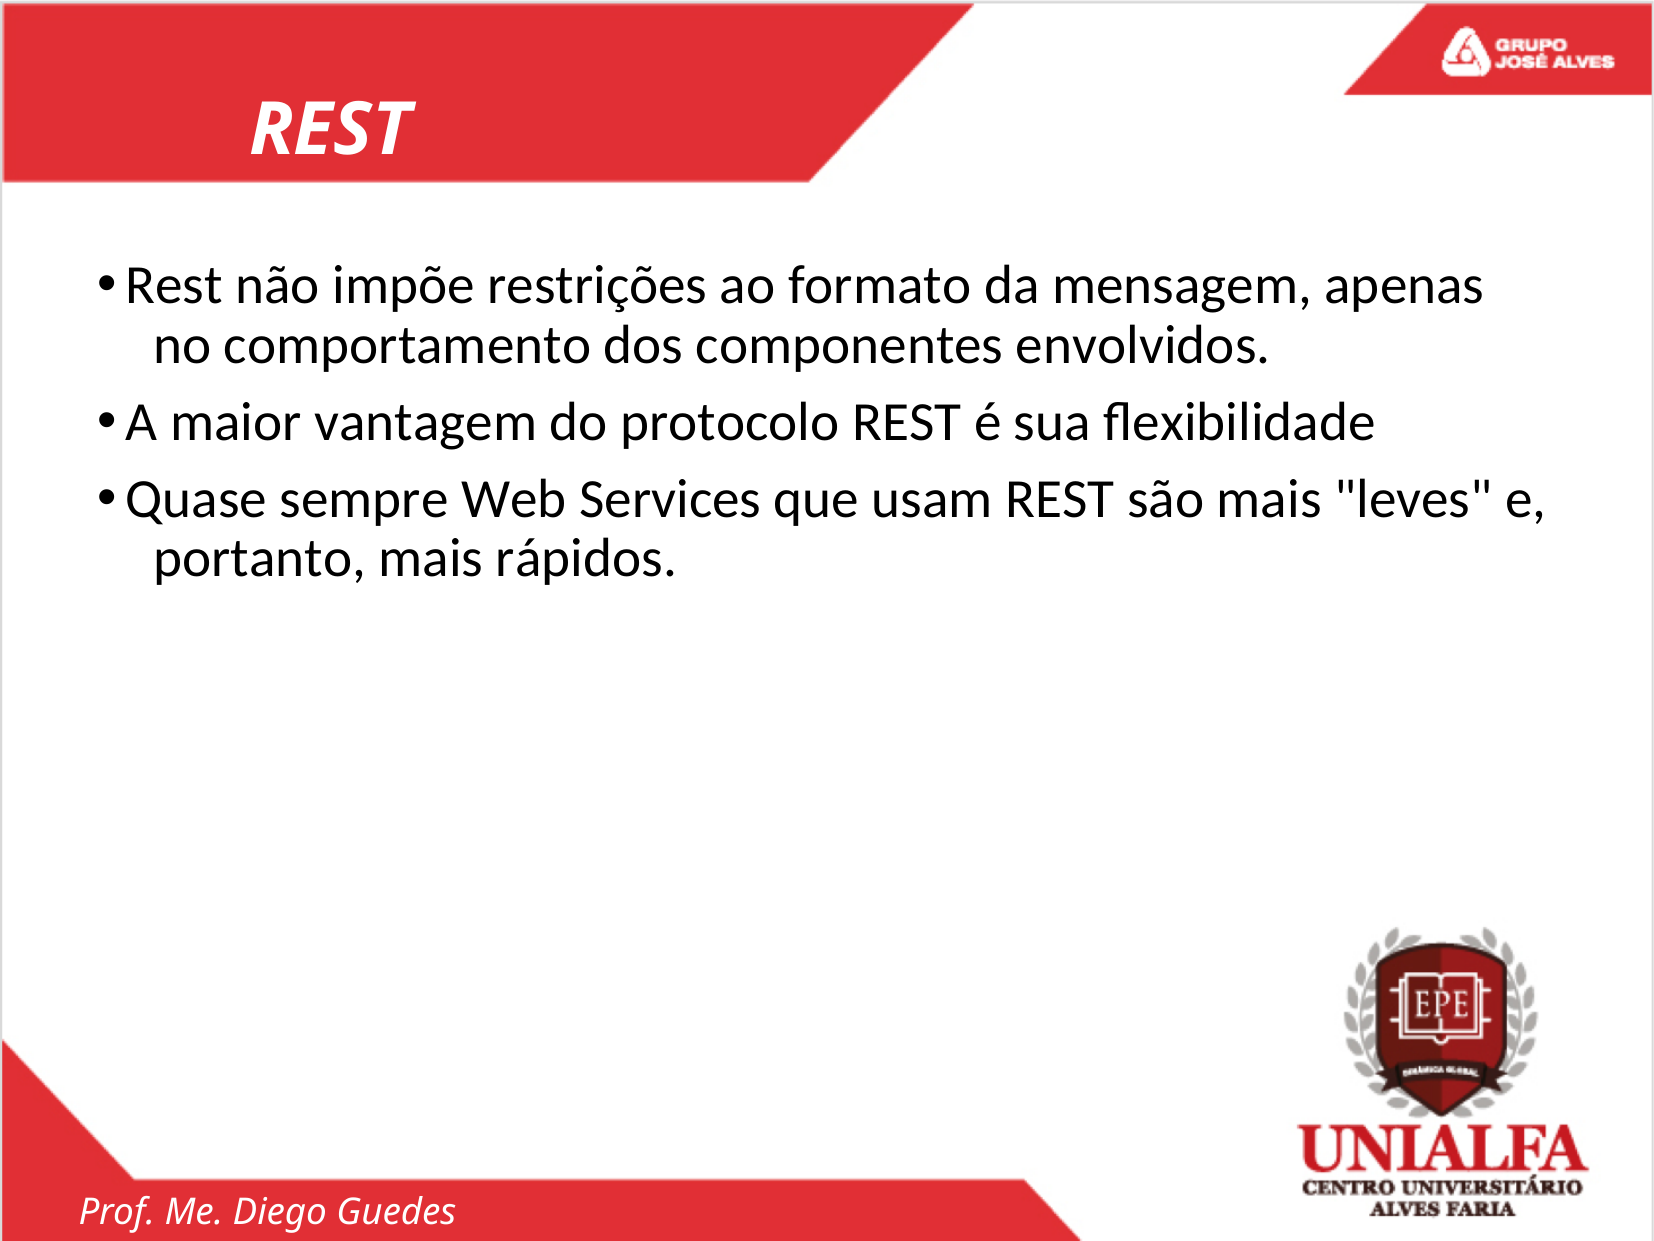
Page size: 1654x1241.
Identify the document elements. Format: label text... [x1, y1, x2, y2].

text_box REST [232, 72, 1363, 179]
picture [0, 0, 1654, 1241]
text_box Rest não impõe restrições ao formato da mensagem, apenas no comportamento dos componentes envolvidos. A maior vantagem do protocolo REST é sua flexibilidade Quase sempre Web Services que usam REST são mais "leves" e, portanto, mais rápidos. [82, 248, 1571, 1168]
text_box Prof. Me. Diego Guedes [62, 1179, 784, 1241]
